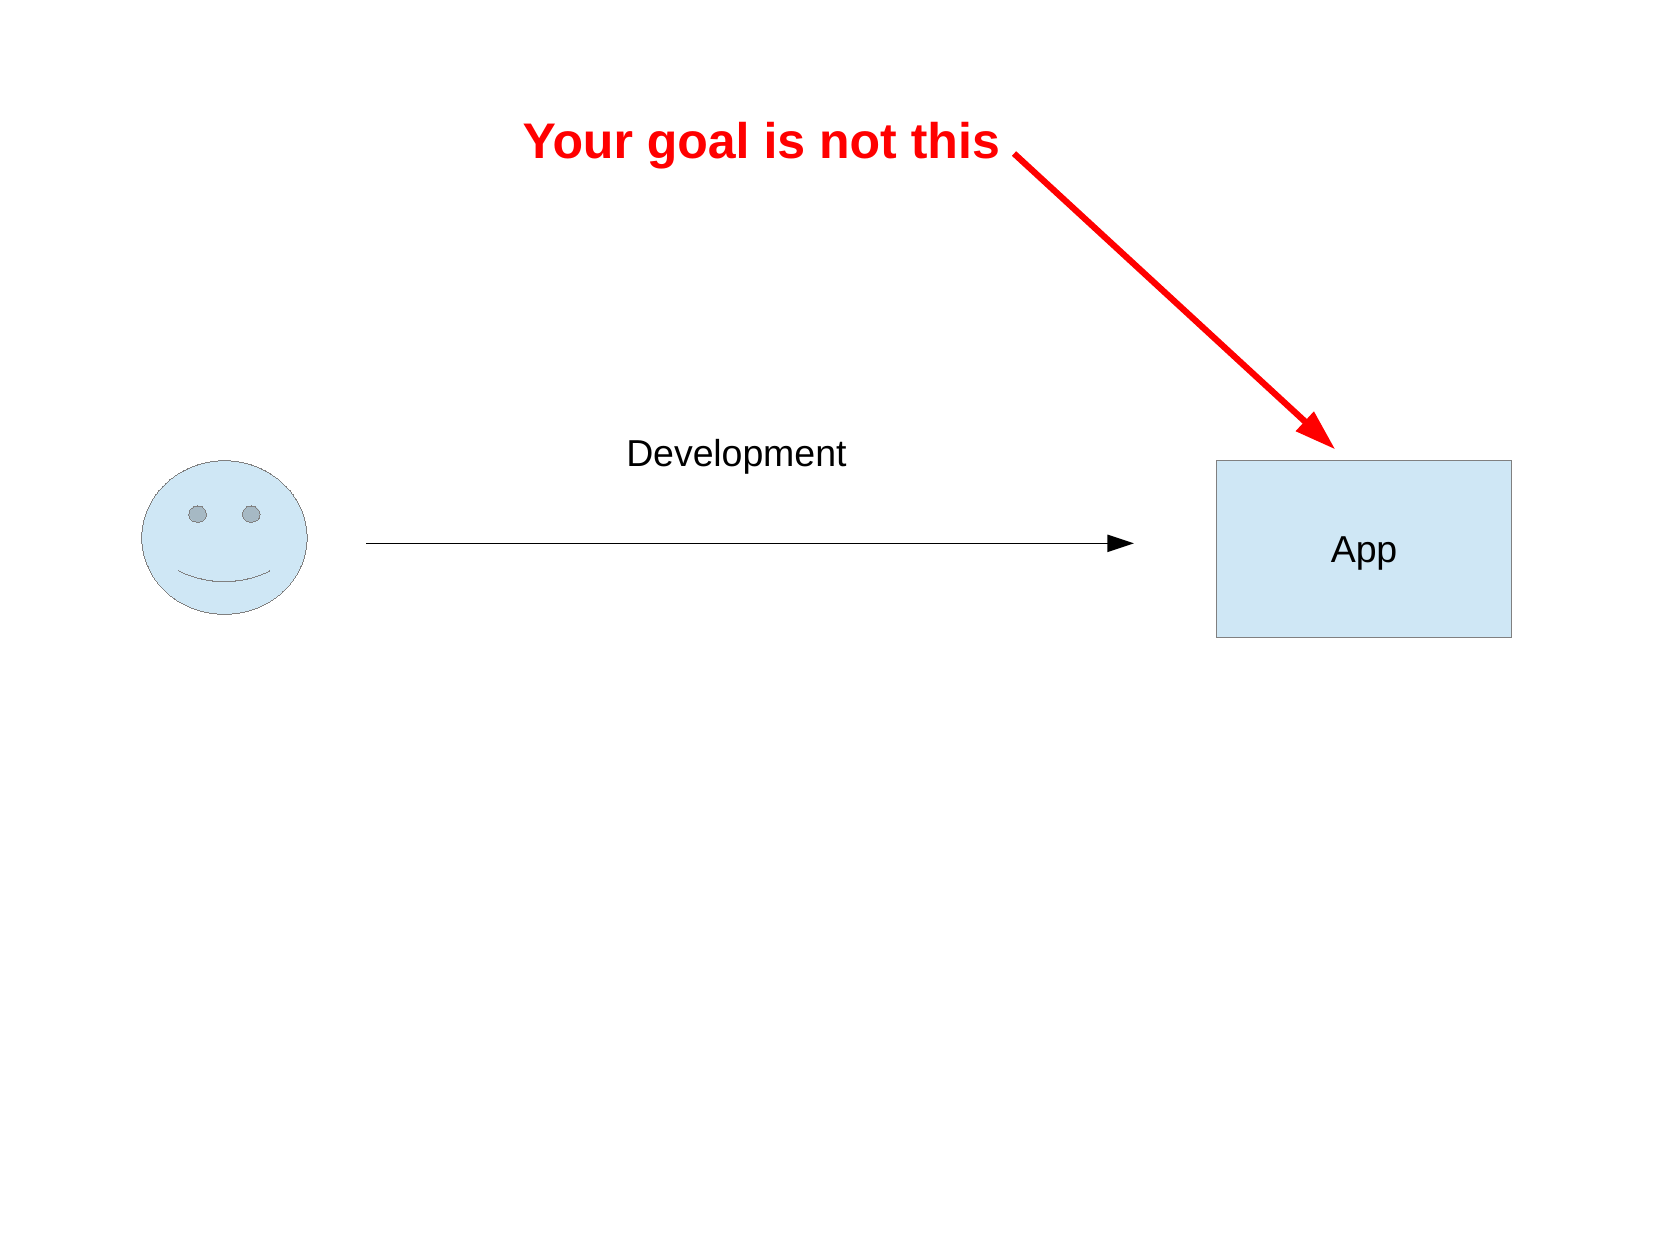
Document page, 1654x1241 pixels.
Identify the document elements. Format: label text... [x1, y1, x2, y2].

text_box Your goal is not this [507, 106, 1015, 177]
text_box [141, 460, 308, 615]
text_box App [1216, 460, 1512, 638]
text_box Development [611, 425, 863, 483]
